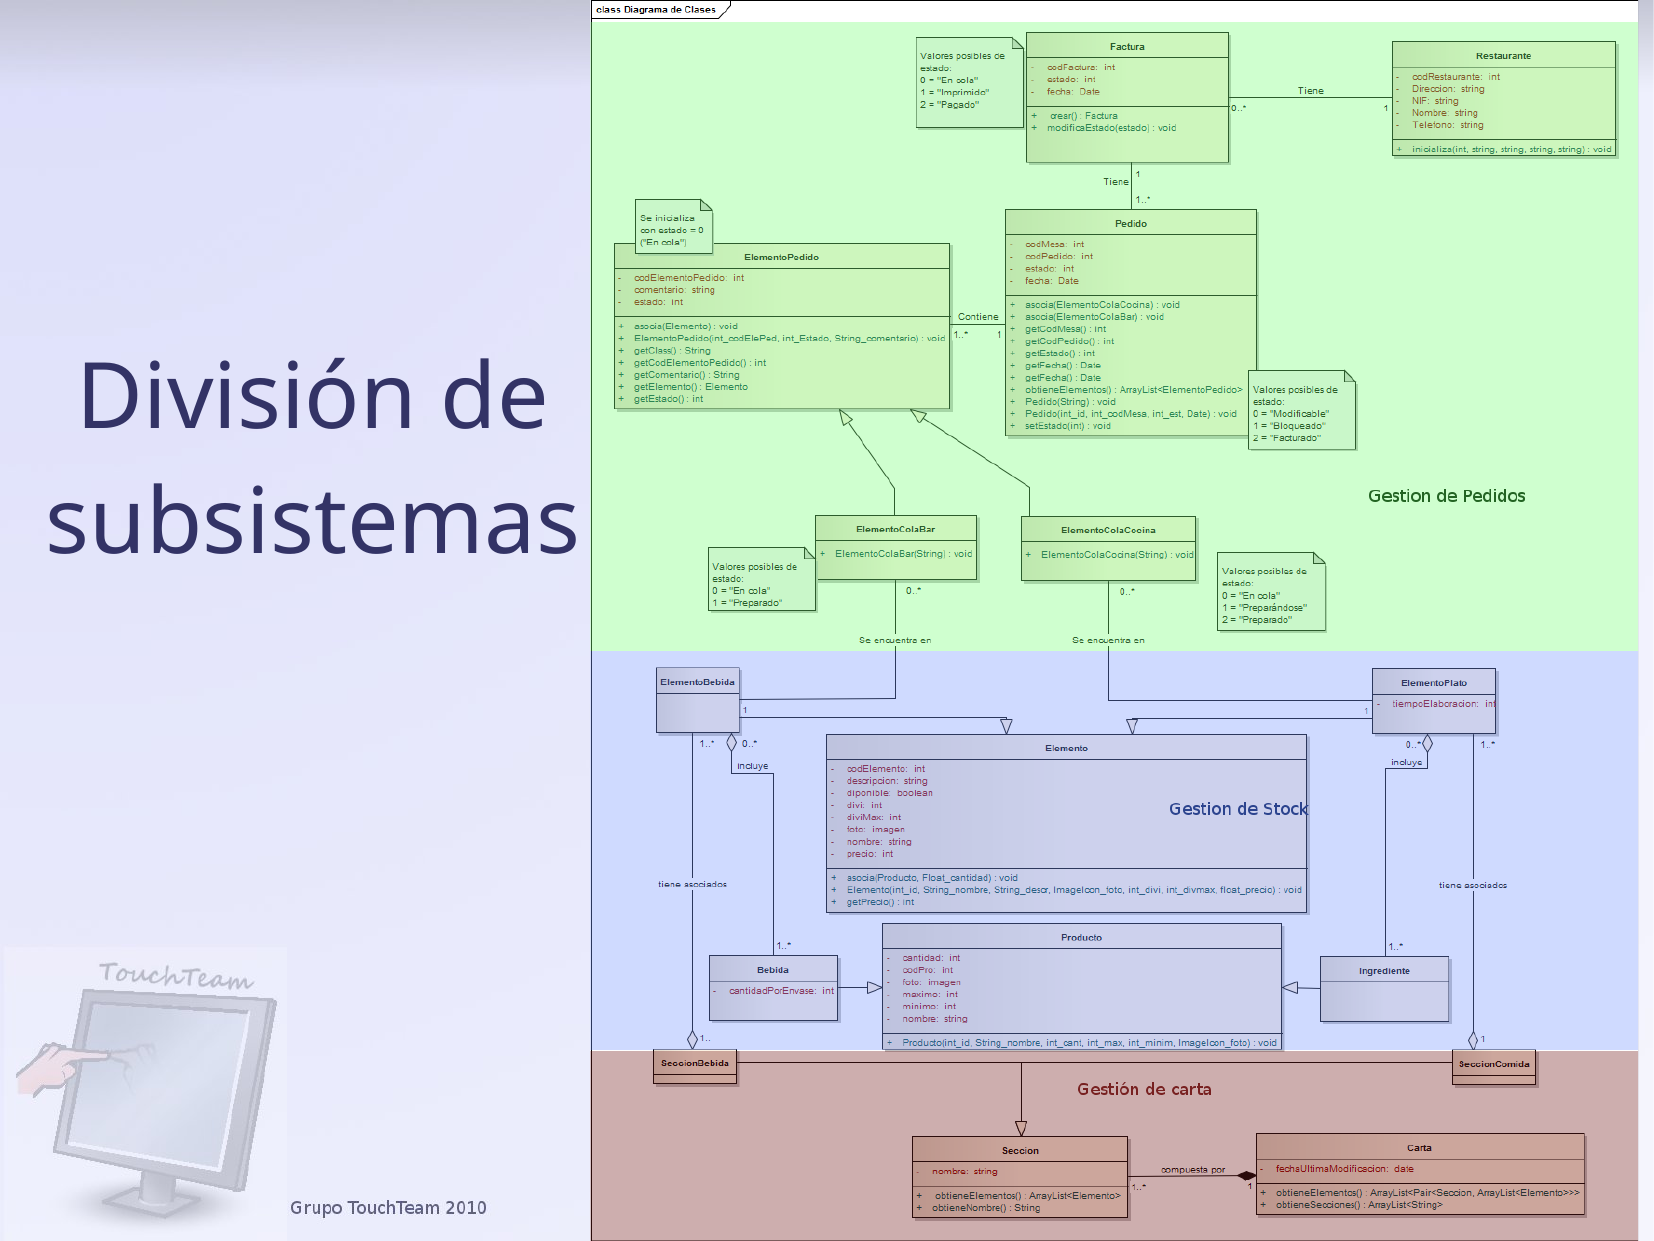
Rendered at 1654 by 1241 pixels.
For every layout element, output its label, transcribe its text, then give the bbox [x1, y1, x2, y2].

title División de subsistemas [29, 295, 597, 616]
picture [0, 0, 1654, 1241]
